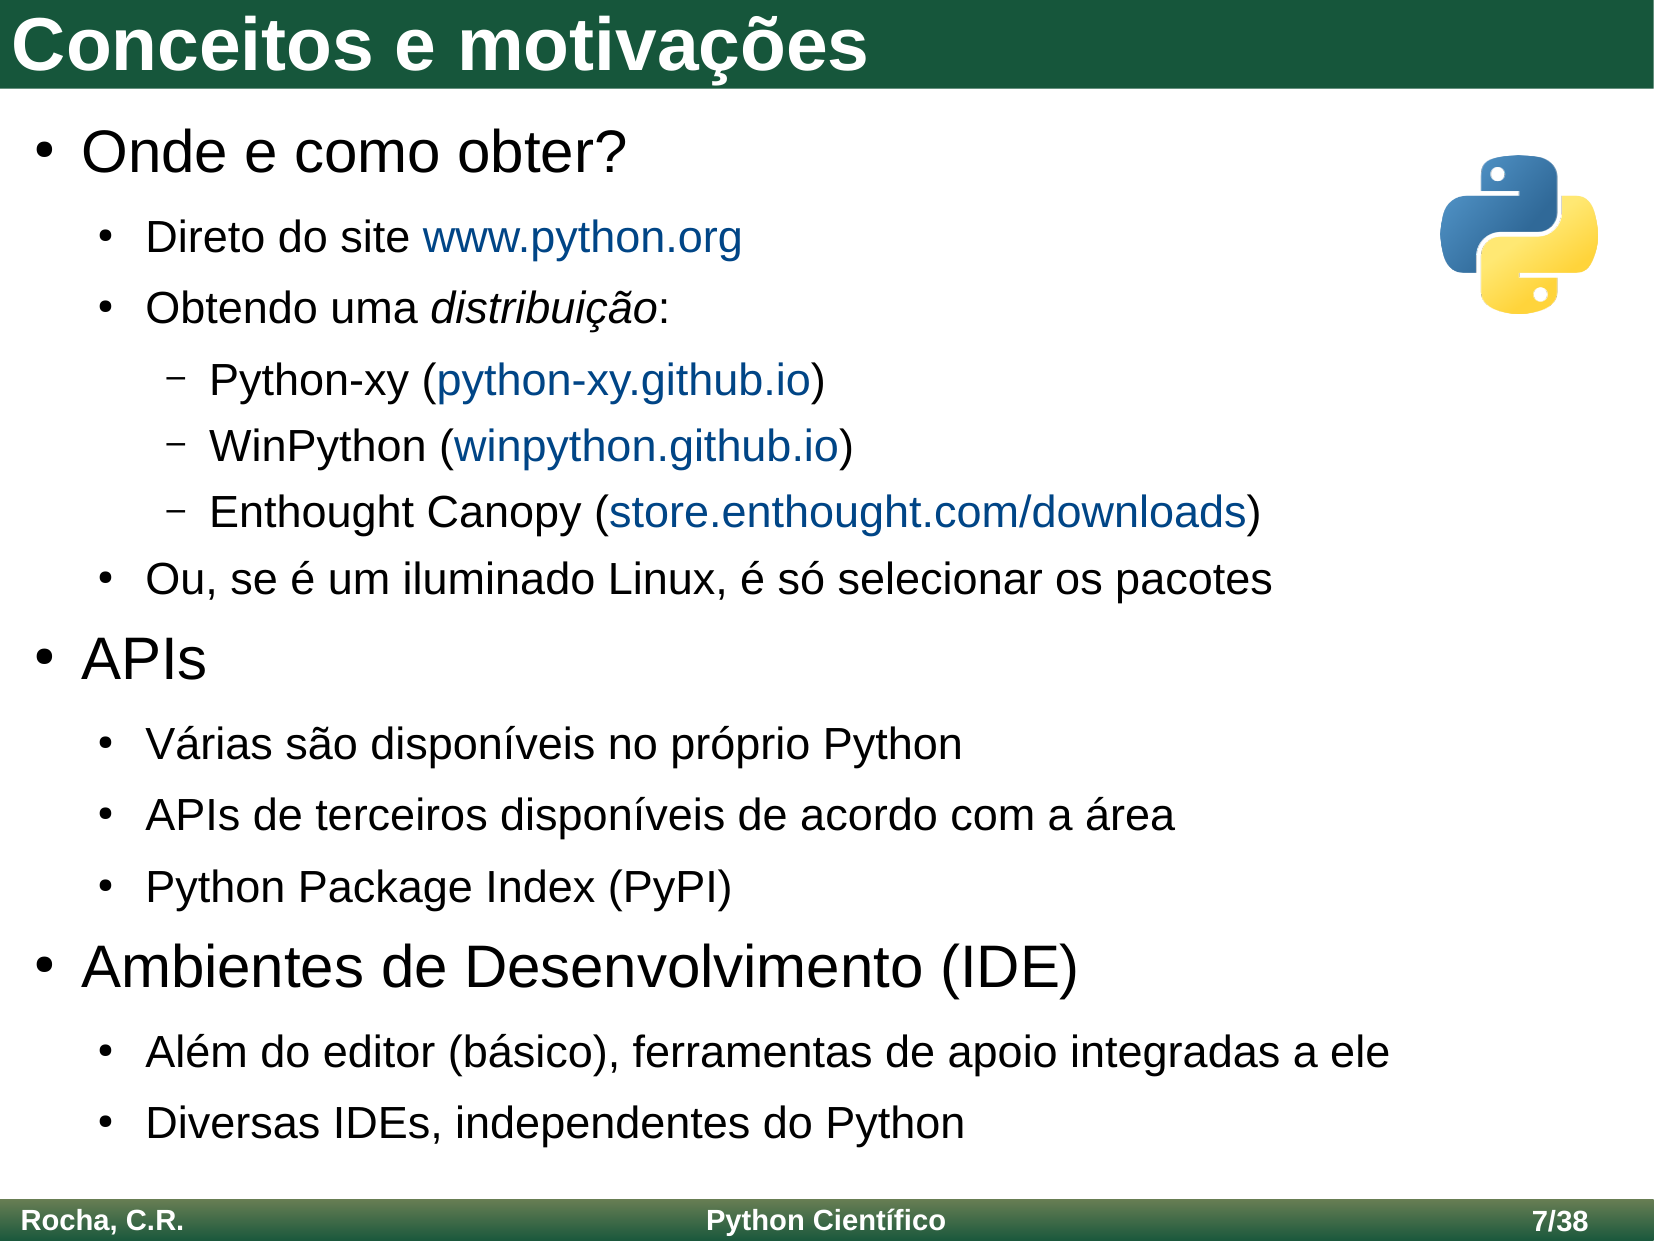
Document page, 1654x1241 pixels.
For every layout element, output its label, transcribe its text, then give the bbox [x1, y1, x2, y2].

title Conceitos e motivações [11, 0, 1625, 89]
picture [1440, 155, 1598, 314]
list Onde e como obter? Direto do site www.python.org Obtendo uma distribuição: Python-xy (python-xy.github.io) WinPython (winpython.github.io) Enthought Canopy (store.enthought.com/downloads) Ou, se é um iluminado Linux, é só selecionar os pacotes APIs Várias são disponíveis no próprio Python APIs de terceiros disponíveis de acordo com a área Python Package Index (PyPI) Ambientes de Desenvolvimento (IDE) Além do editor (básico), ferramentas de apoio integradas a ele Diversas IDEs, independentes do Python [17, 118, 1625, 1152]
